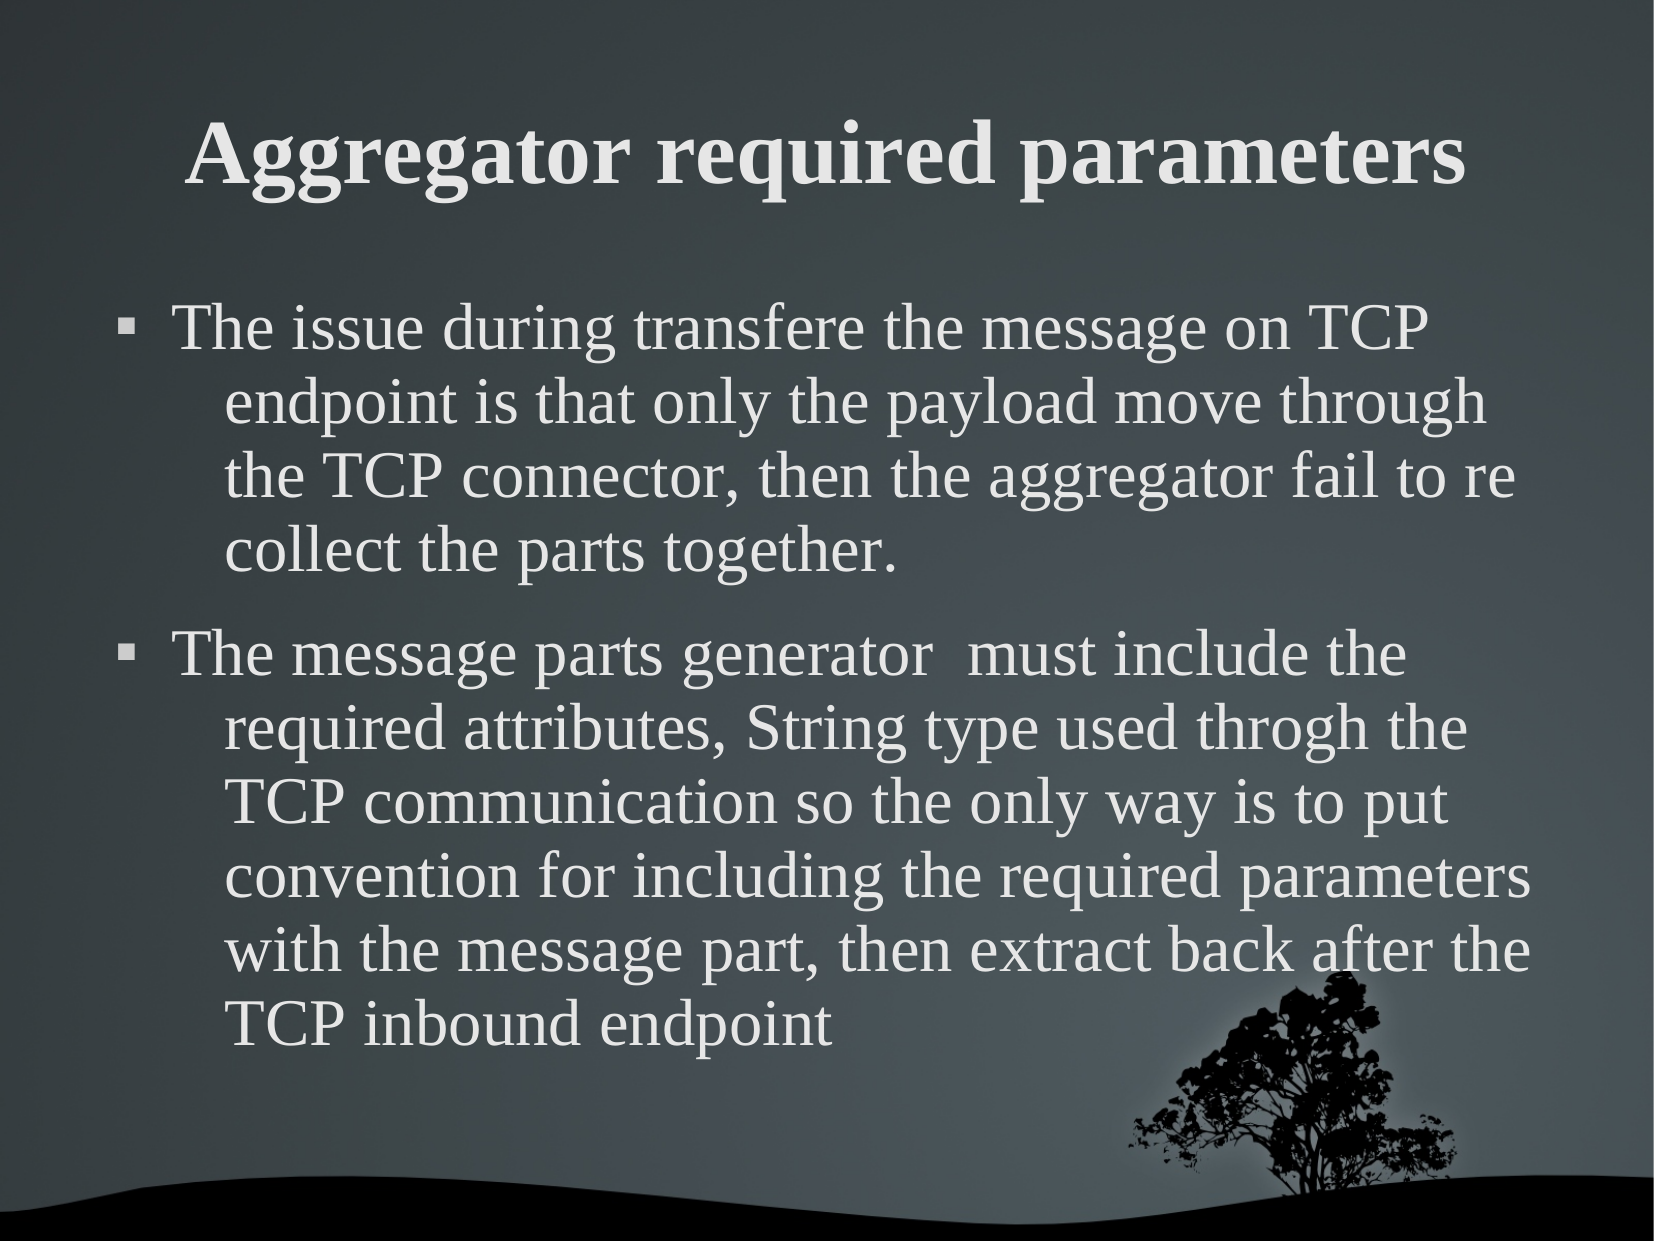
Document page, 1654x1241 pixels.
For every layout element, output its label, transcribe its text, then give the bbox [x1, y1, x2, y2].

list The issue during transfere the message on TCP endpoint is that only the payload move through the TCP connector, then the aggregator fail to re collect the parts together. The message parts generator must include the required attributes, String type used throgh the TCP communication so the only way is to put convention for including the required parameters with the message part, then extract back after the TCP inbound endpoint [82, 290, 1571, 1128]
title Aggregator required parameters [82, 49, 1571, 257]
picture [0, 0, 1654, 1241]
